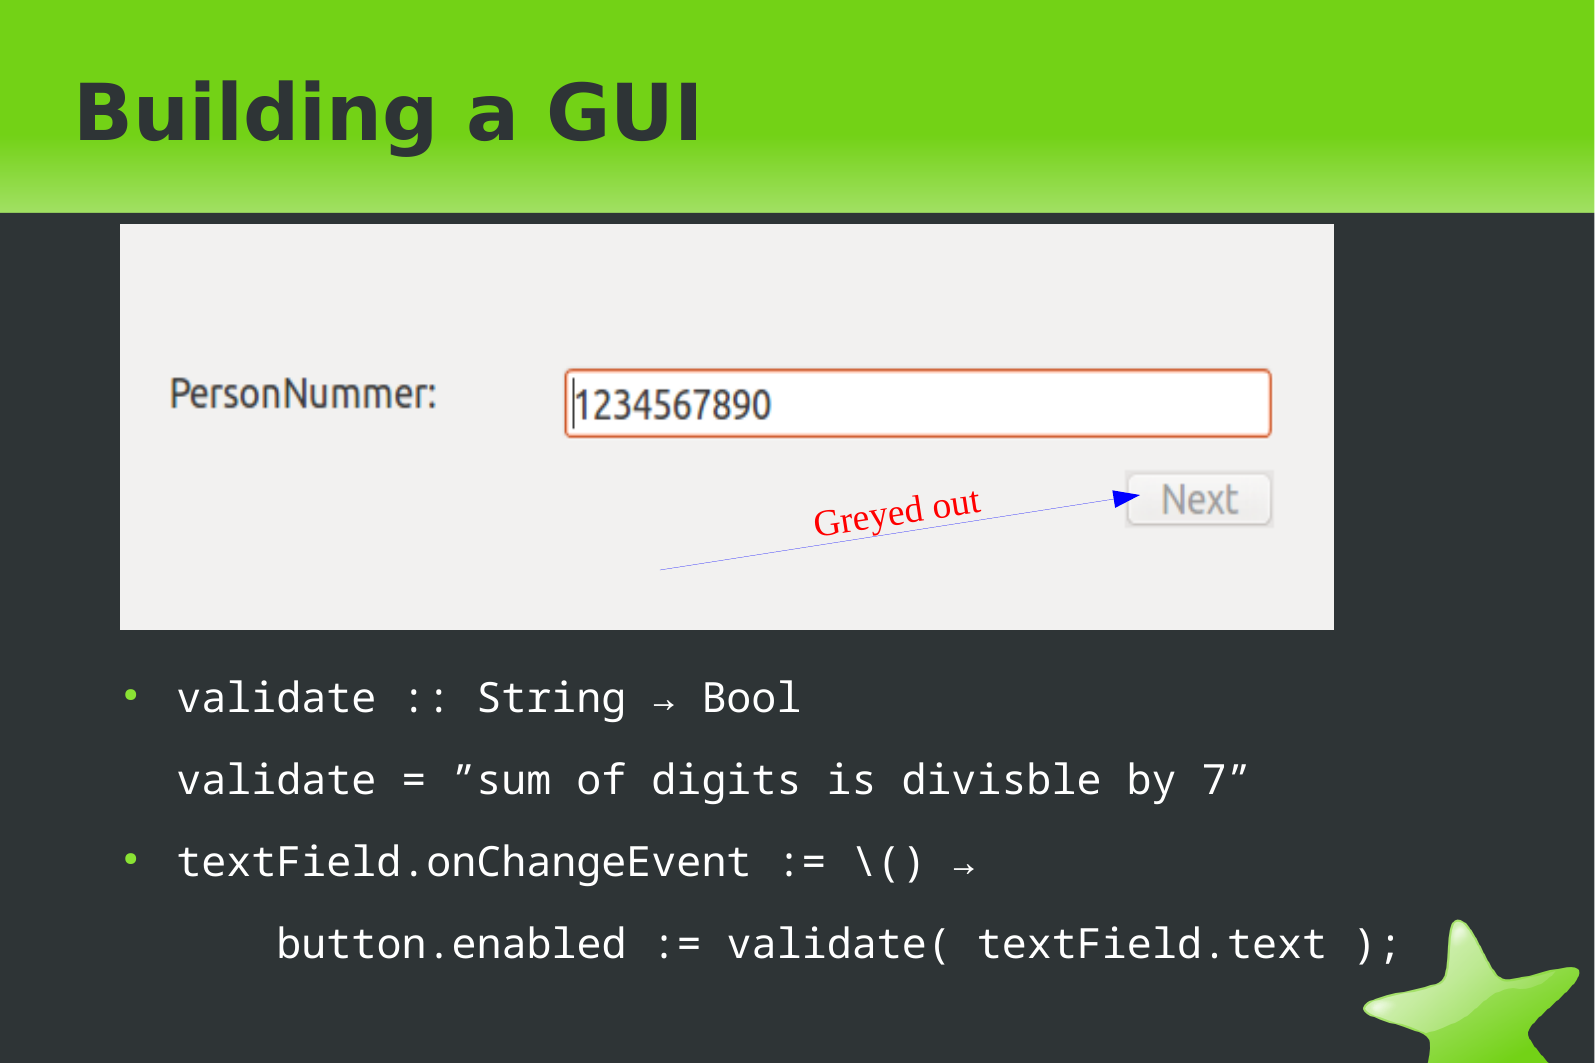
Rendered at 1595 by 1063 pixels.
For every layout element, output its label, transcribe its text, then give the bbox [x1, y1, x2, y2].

title Building a GUI [74, 25, 1510, 203]
list validate :: String → Bool validate = ”sum of digits is divisble by 7” textField.onChangeEvent := \() → button.enabled := validate( textField.text ); [45, 585, 1480, 924]
picture [0, 0, 1595, 1063]
